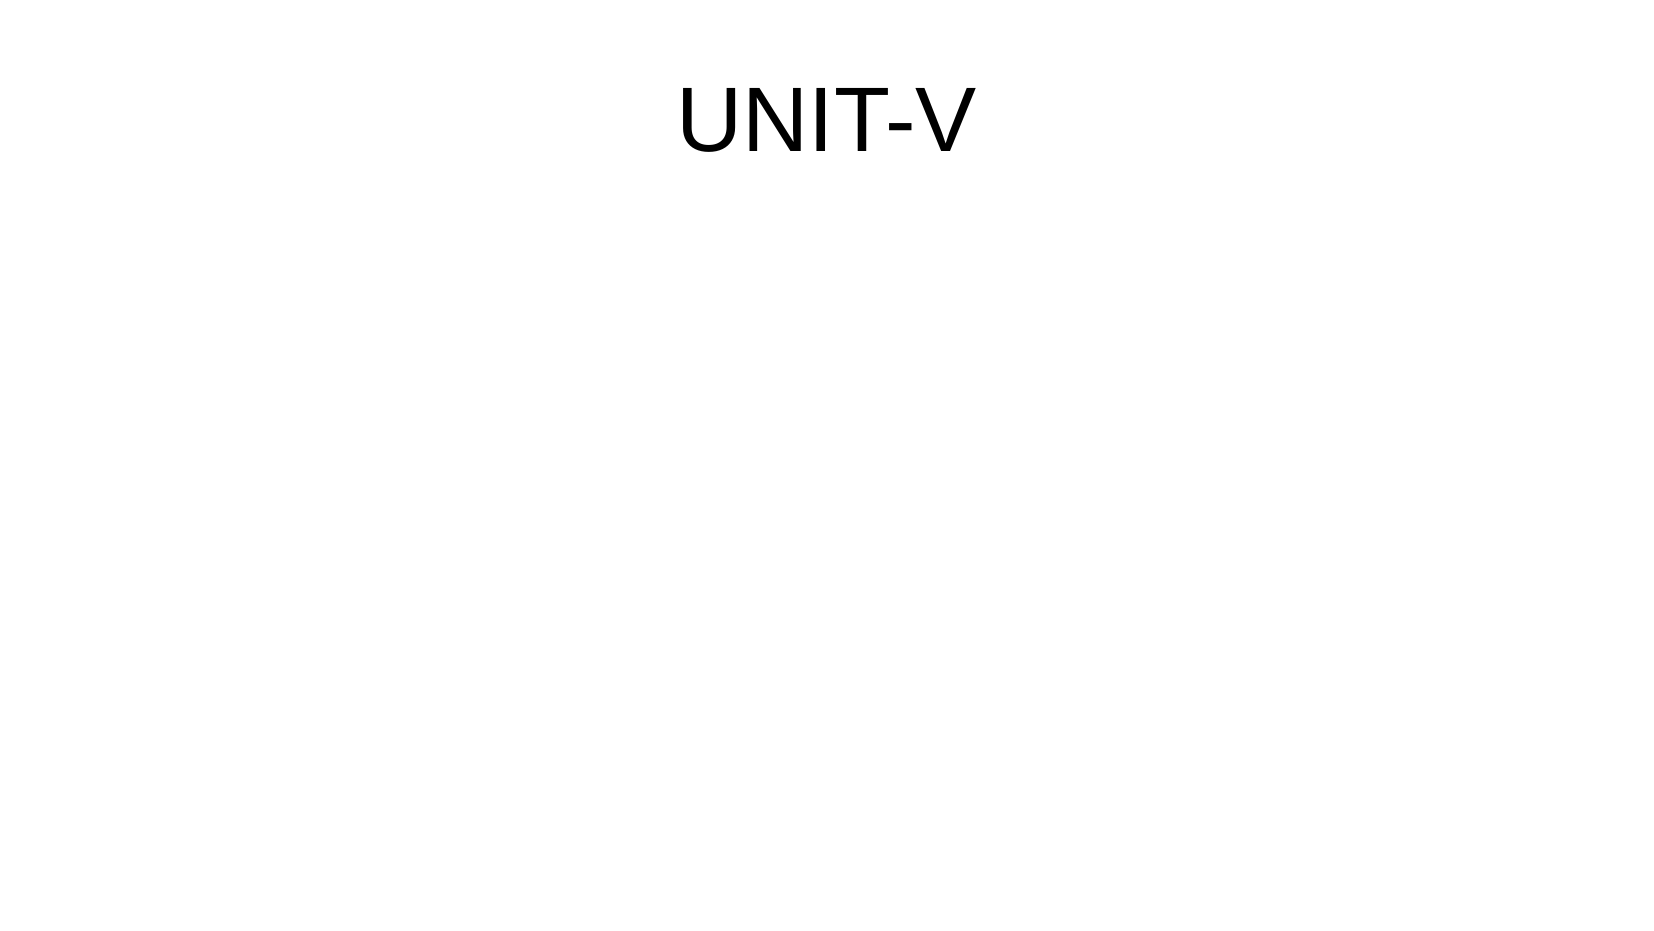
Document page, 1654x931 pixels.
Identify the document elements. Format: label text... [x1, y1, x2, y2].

title UNIT-V [82, 37, 1571, 193]
